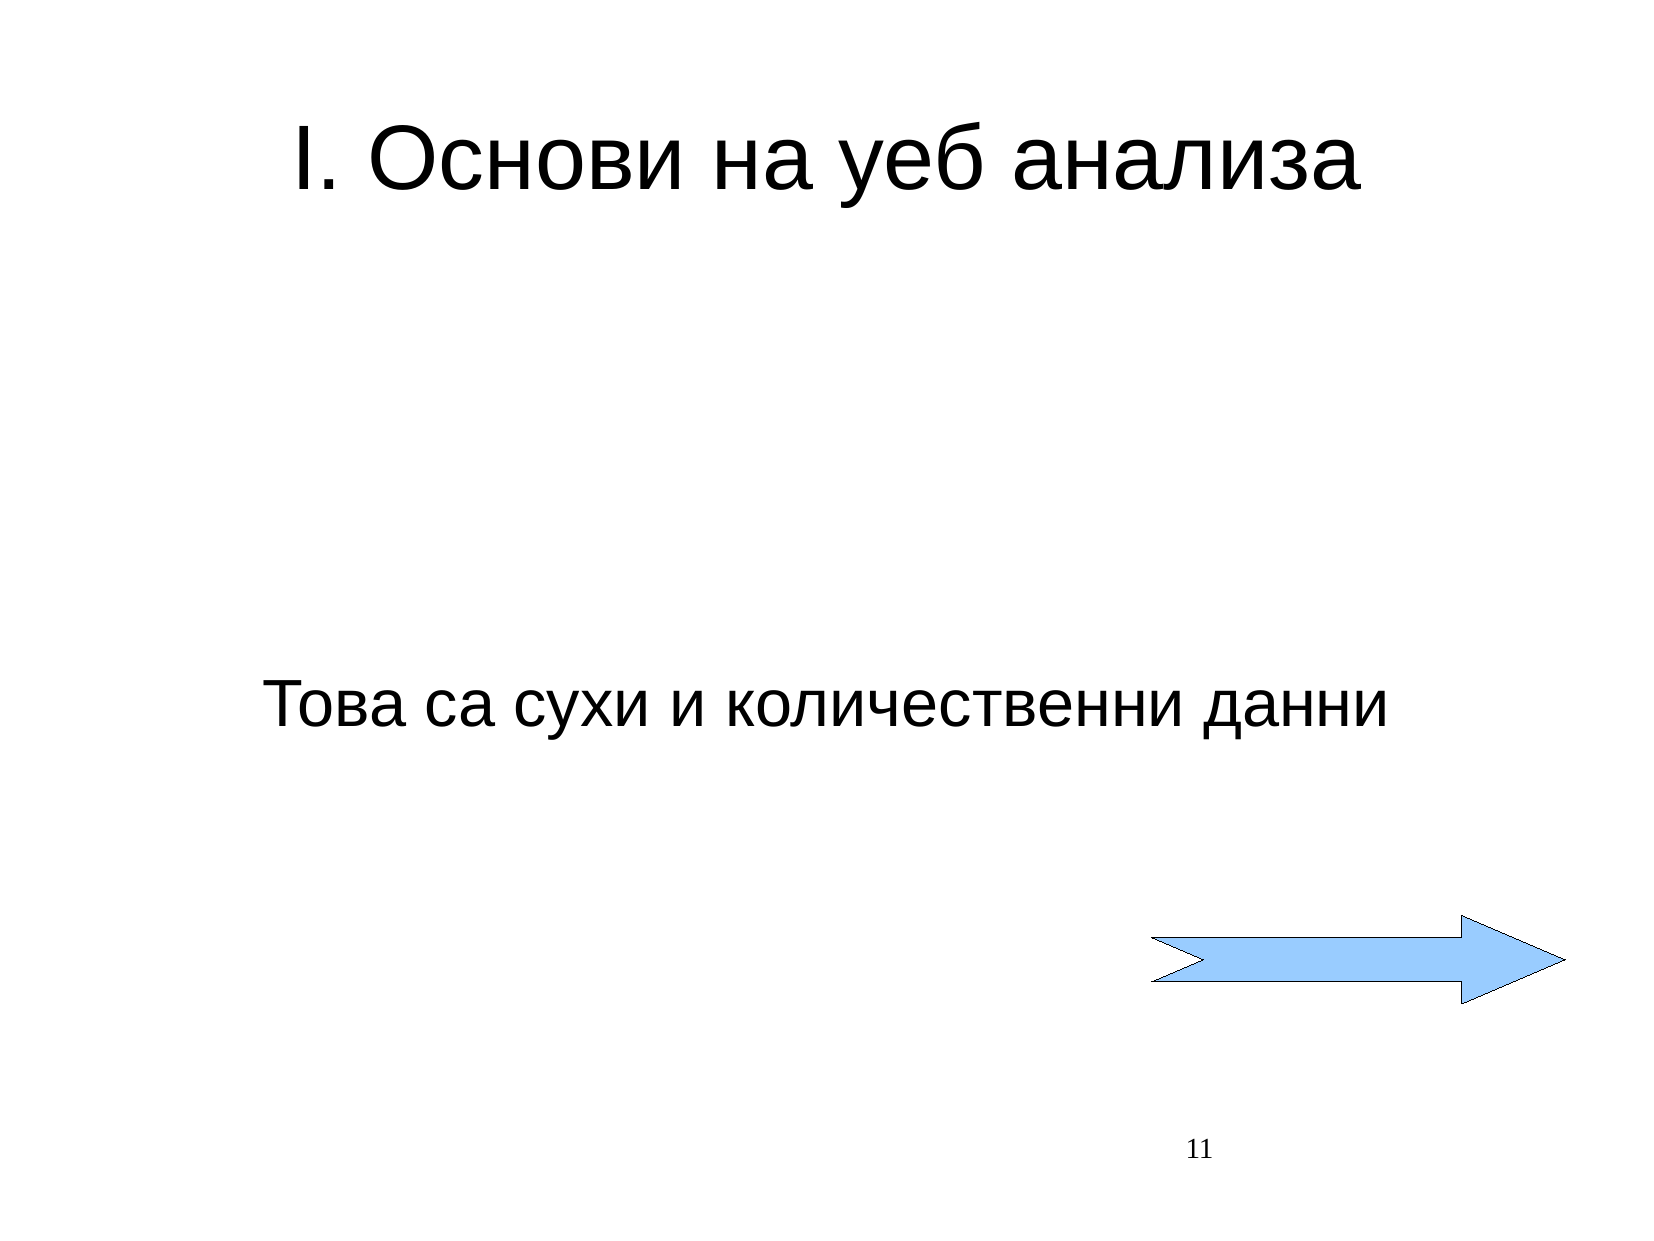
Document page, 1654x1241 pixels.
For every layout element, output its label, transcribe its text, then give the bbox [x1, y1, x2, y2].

text_box [1151, 915, 1566, 1004]
title I. Основи на уеб анализа [82, 49, 1571, 257]
text_box [1185, 1129, 1571, 1216]
subtitle Това са сухи и количественни данни [82, 290, 1571, 1109]
